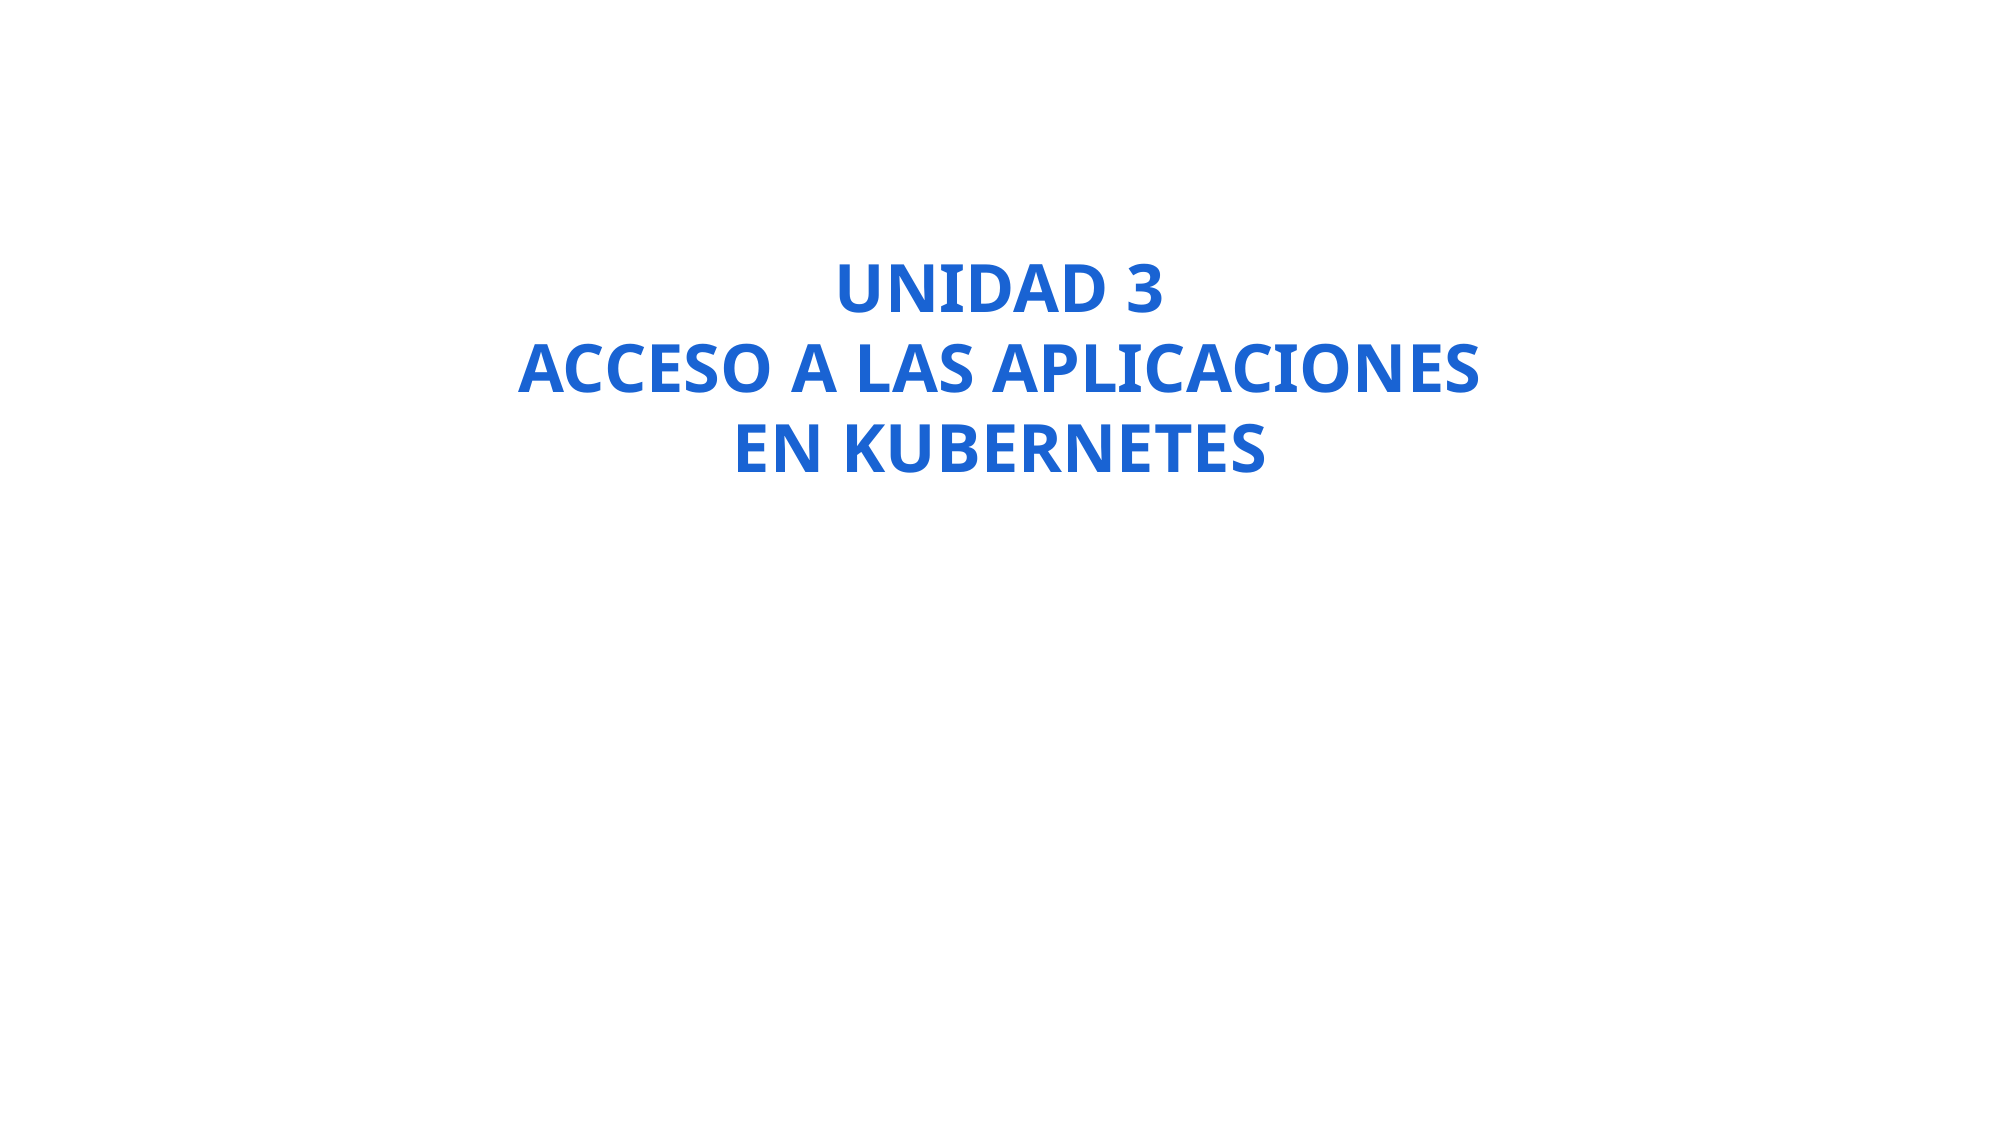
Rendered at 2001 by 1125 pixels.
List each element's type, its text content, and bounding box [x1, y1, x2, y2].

text_box UNIDAD 3 ACCESO A LAS APLICACIONES EN KUBERNETES [461, 200, 1539, 531]
